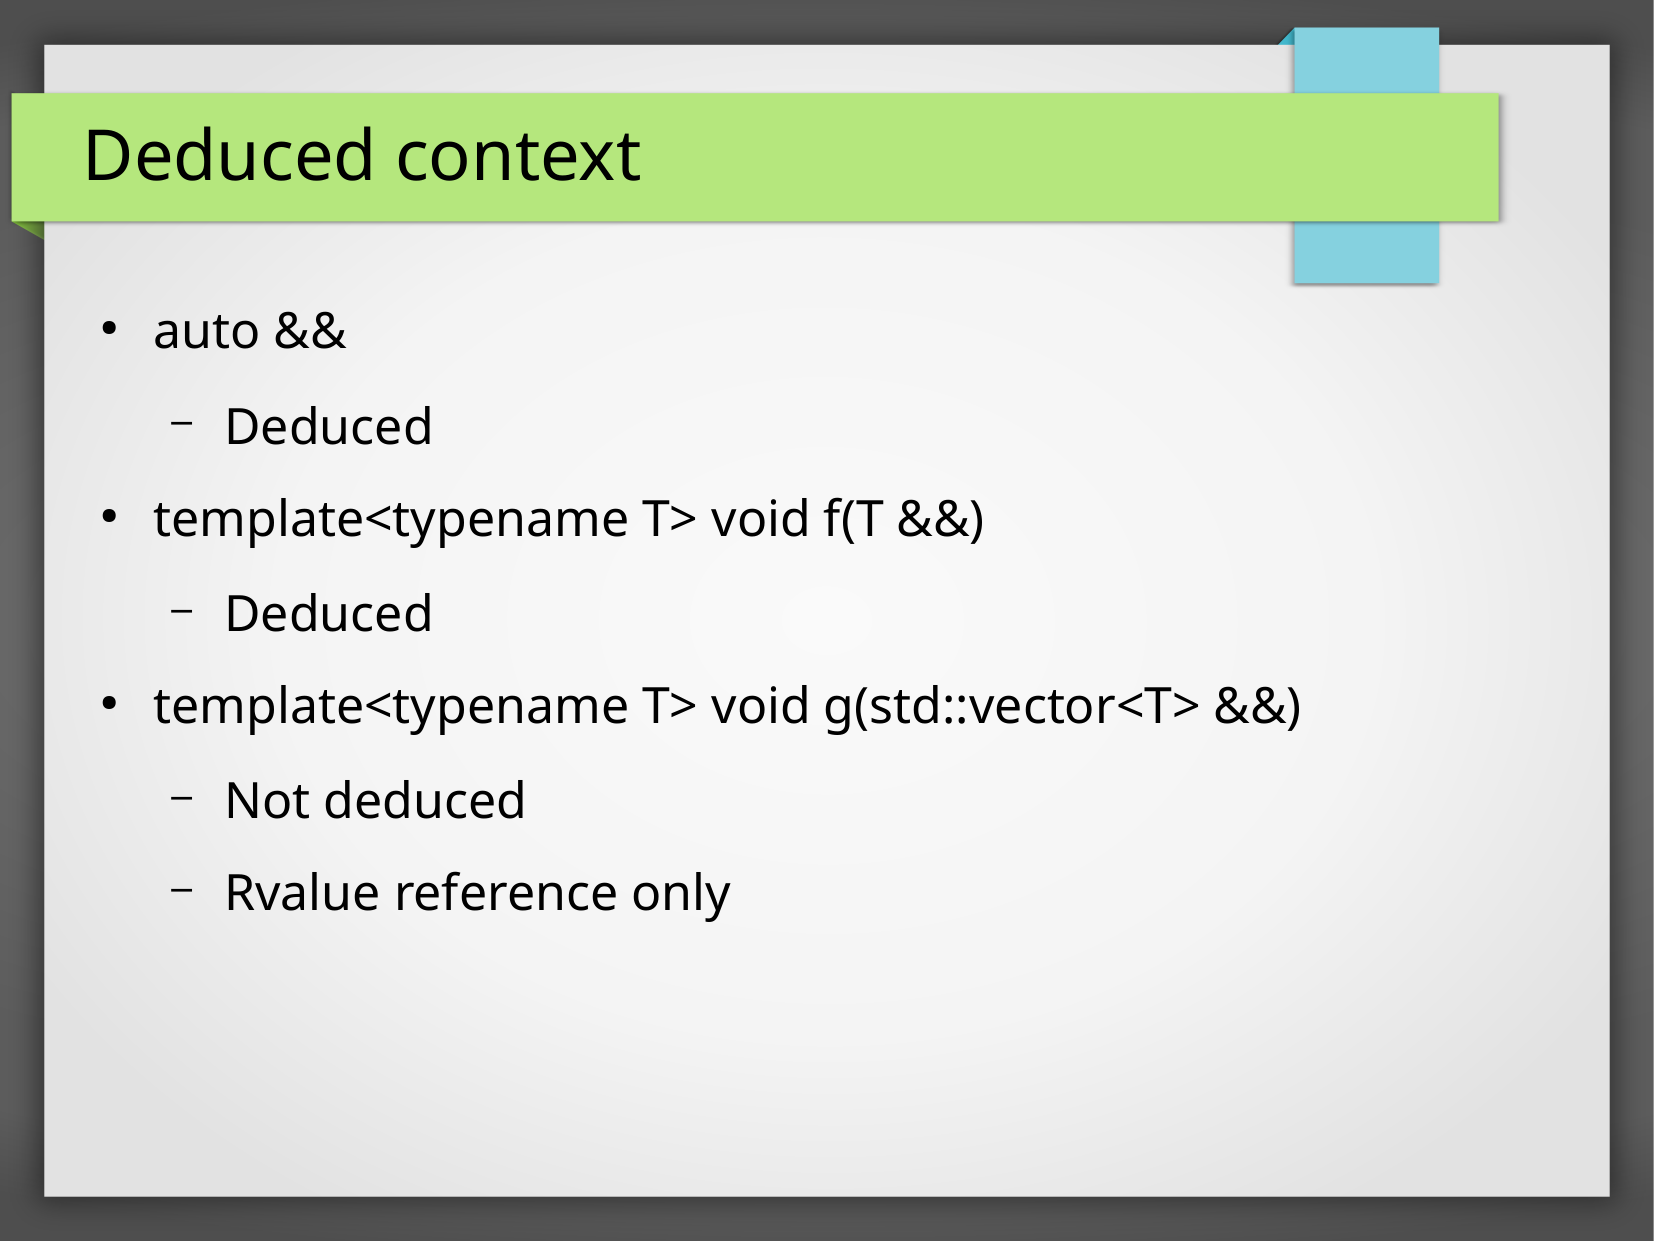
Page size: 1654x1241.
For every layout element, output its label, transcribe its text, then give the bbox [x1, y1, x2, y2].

list auto && Deduced template<typename T> void f(T &&) Deduced template<typename T> void g(std::vector<T> &&) Not deduced Rvalue reference only [82, 295, 1571, 1015]
picture [0, 0, 1654, 1241]
title Deduced context [82, 94, 1264, 213]
